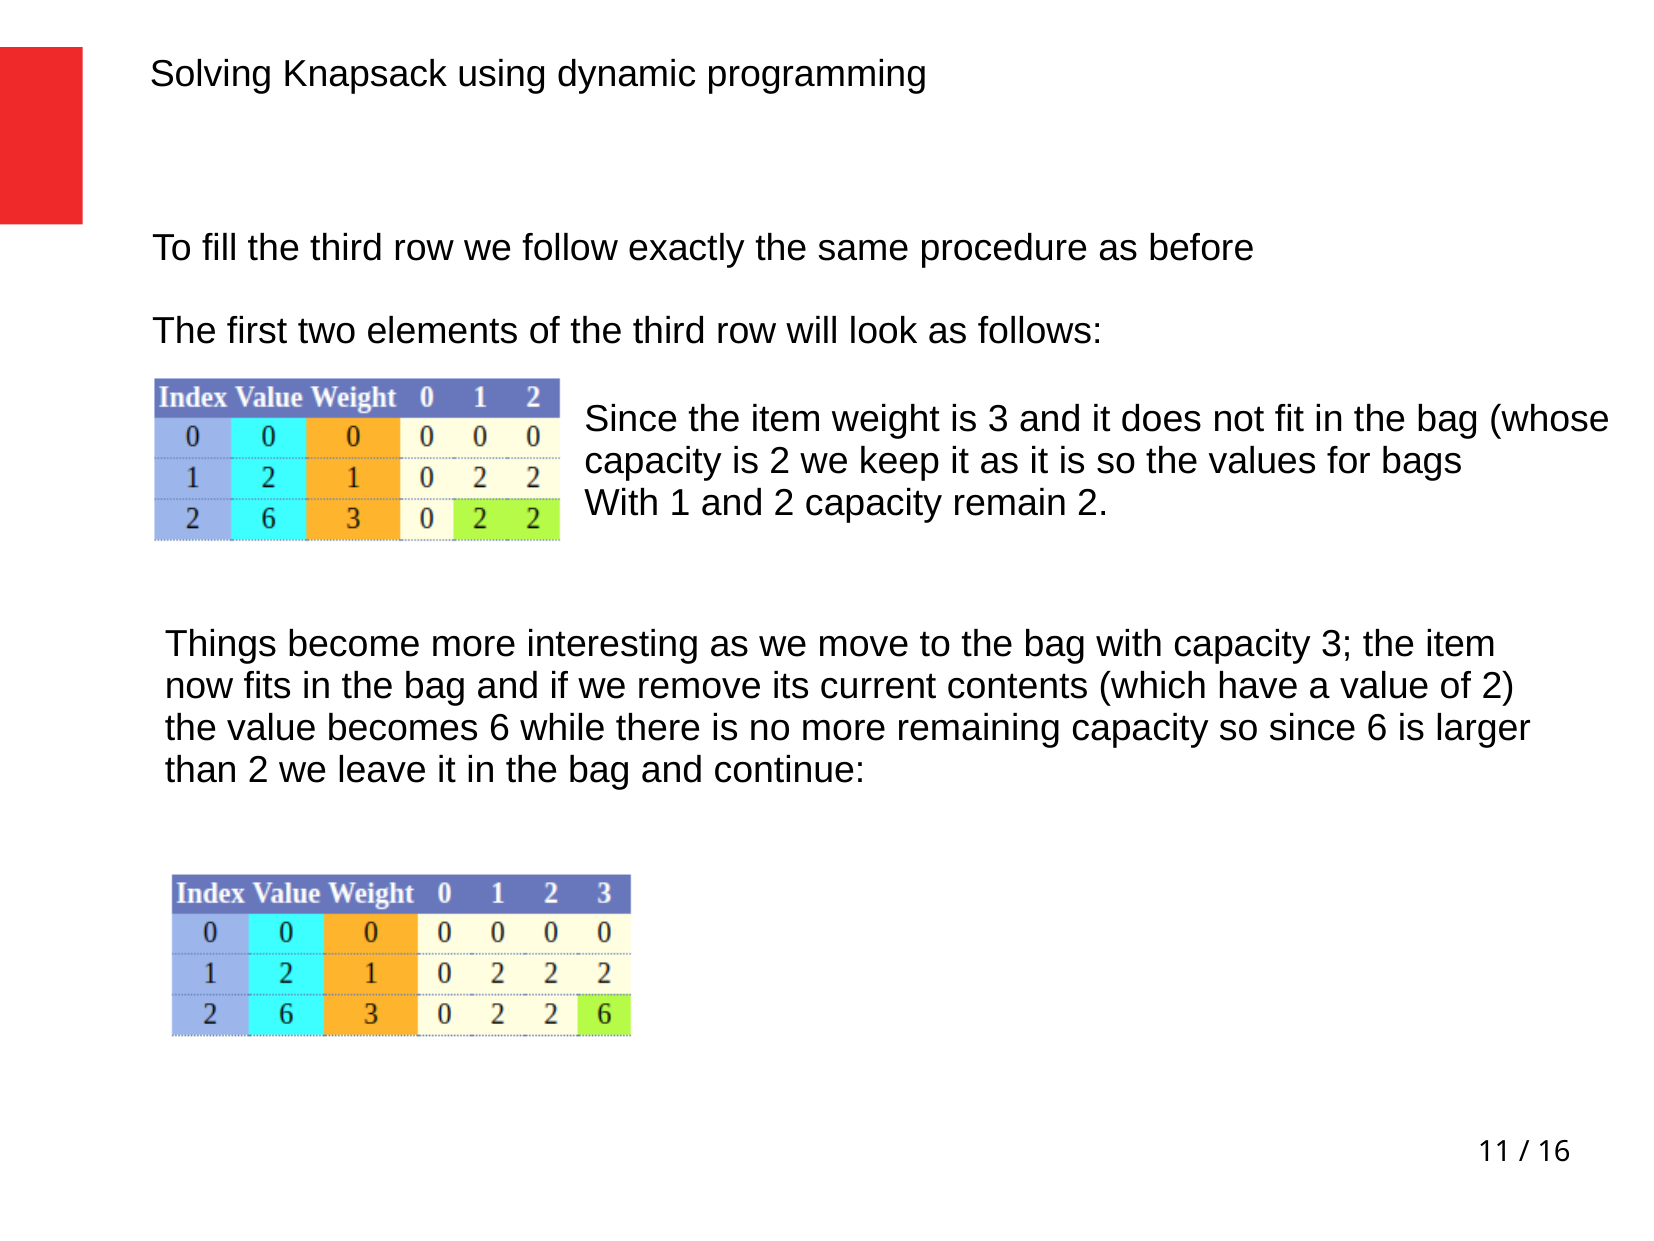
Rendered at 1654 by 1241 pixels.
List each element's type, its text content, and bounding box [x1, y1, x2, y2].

text_box Things become more interesting as we move to the bag with capacity 3; the item now fits in the bag and if we remove its current contents (which have a value of 2) the value becomes 6 while there is no more remaining capacity so since 6 is larger than 2 we leave it in the bag and continue: [150, 615, 1547, 798]
text_box To fill the third row we follow exactly the same procedure as before The first two elements of the third row will look as follows: [137, 218, 1516, 451]
text_box Since the item weight is 3 and it does not fit in the bag (whose capacity is 2 we keep it as it is so the values for bags With 1 and 2 capacity remain 2. [569, 390, 1626, 531]
text_box Solving Knapsack using dynamic programming [135, 45, 961, 102]
picture [150, 374, 568, 549]
picture [166, 867, 639, 1046]
